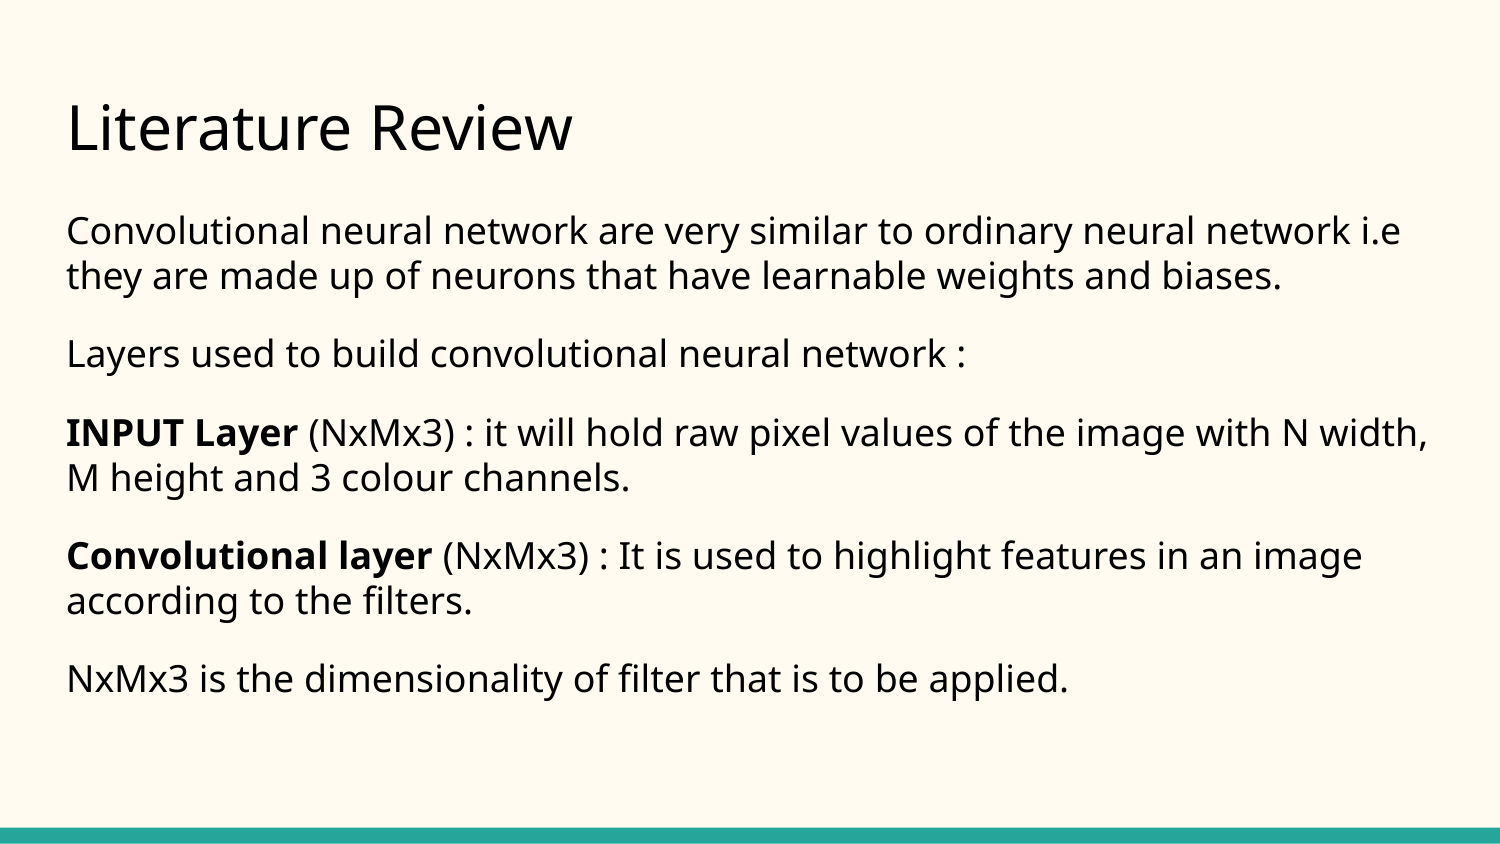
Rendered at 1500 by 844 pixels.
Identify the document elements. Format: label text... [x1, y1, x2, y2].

list Convolutional neural network are very similar to ordinary neural network i.e they are made up of neurons that have learnable weights and biases. Layers used to build convolutional neural network : INPUT Layer (NxMx3) : it will hold raw pixel values of the image with N width, M height and 3 colour channels. Convolutional layer (NxMx3) : It is used to highlight features in an image according to the filters. NxMx3 is the dimensionality of filter that is to be applied. [51, 192, 1449, 750]
title Literature Review [51, 72, 1449, 174]
